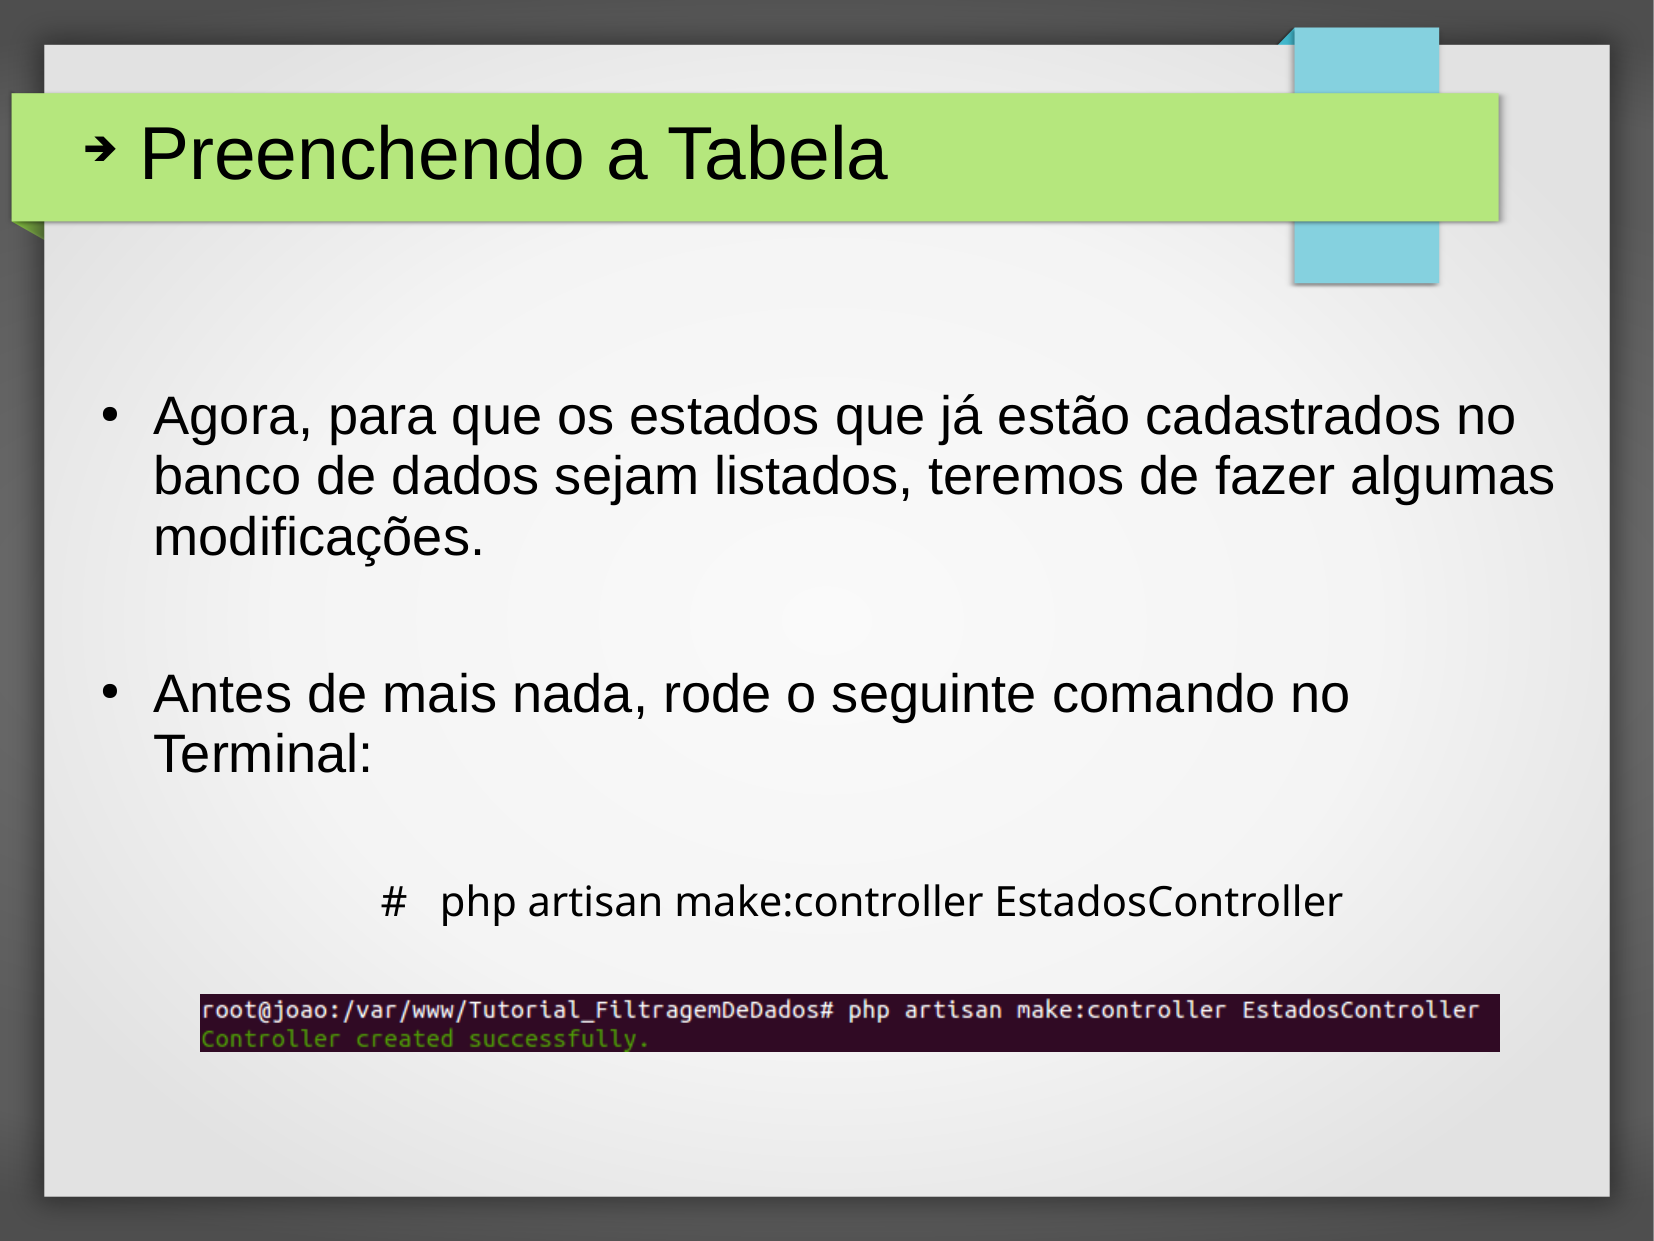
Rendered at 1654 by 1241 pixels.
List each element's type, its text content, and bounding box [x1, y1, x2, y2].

list Agora, para que os estados que já estão cadastrados no banco de dados sejam listados, teremos de fazer algumas modificações. Antes de mais nada, rode o seguinte comando no Terminal: # php artisan make:controller EstadosController [82, 295, 1571, 1015]
title Preenchendo a Tabela [82, 94, 1264, 213]
picture [0, 0, 1654, 1241]
